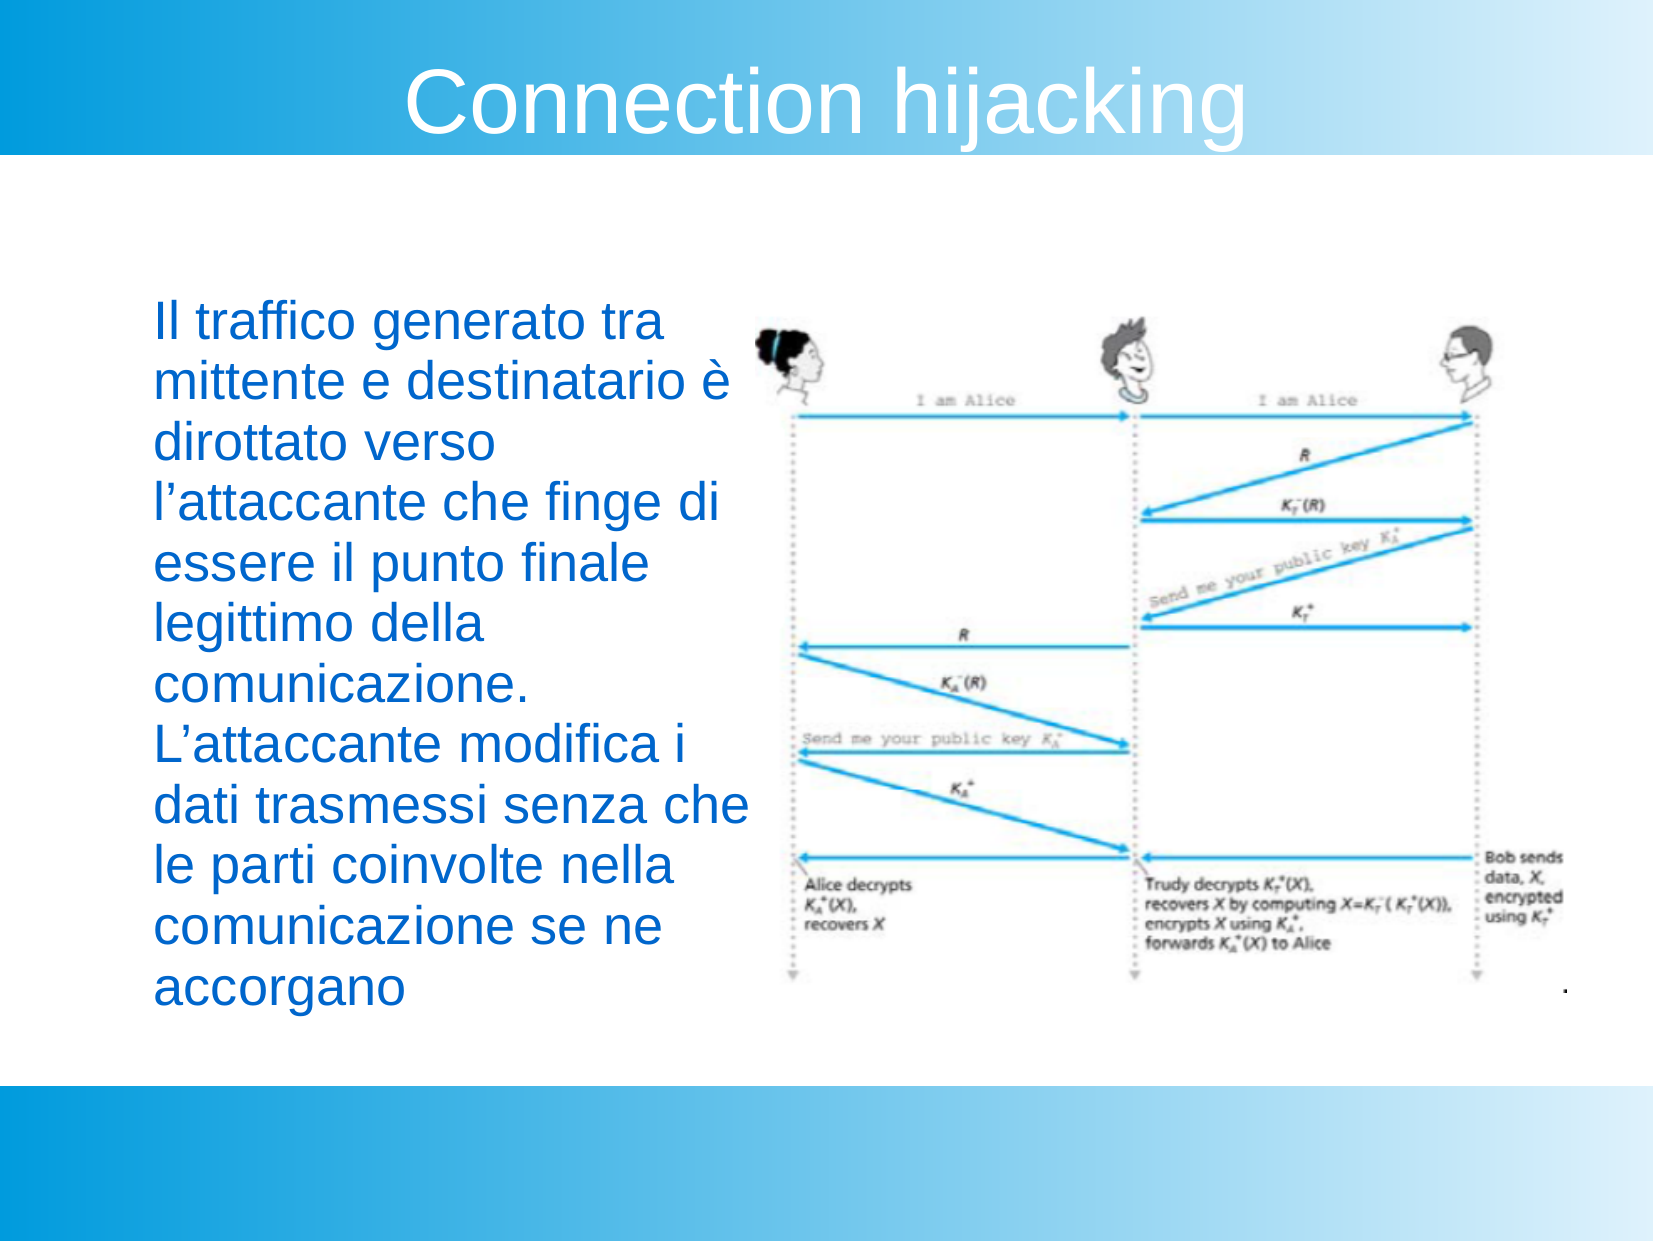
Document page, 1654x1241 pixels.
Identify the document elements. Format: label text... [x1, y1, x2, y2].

list Il traffico generato tra mittente e destinatario è dirottato verso l’attaccante che finge di essere il punto finale legittimo della comunicazione. L’attaccante modifica i dati trasmessi senza che le parti coinvolte nella comunicazione se ne accorgano [82, 290, 756, 1004]
picture [755, 307, 1567, 993]
title Connection hijacking [82, 49, 1571, 155]
